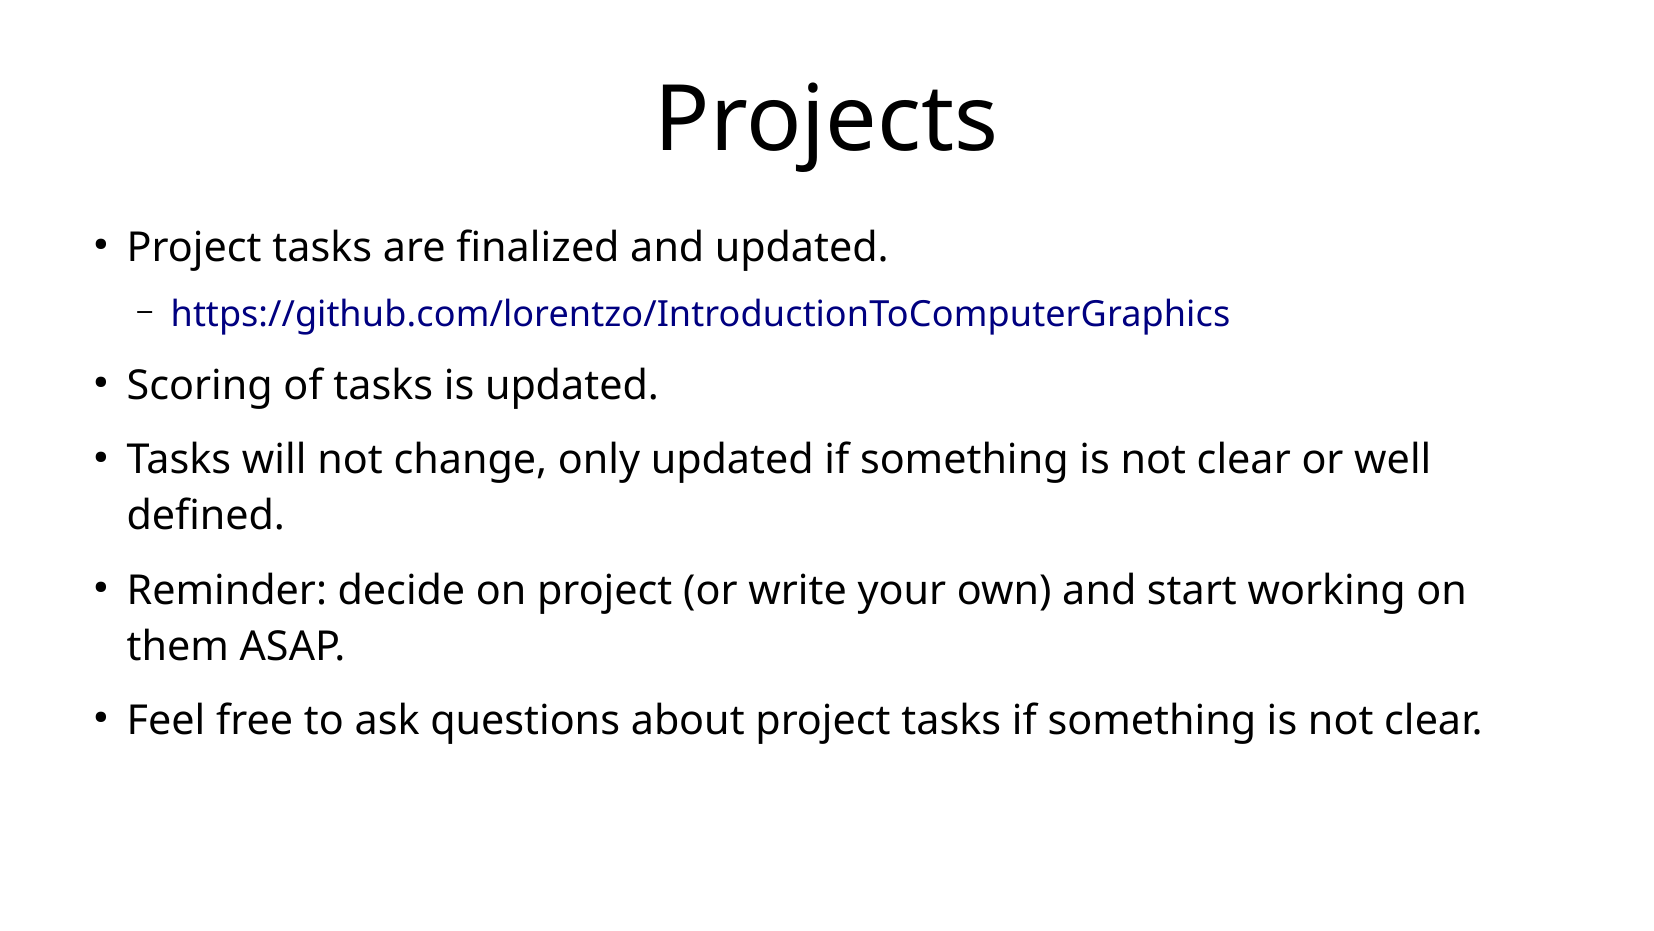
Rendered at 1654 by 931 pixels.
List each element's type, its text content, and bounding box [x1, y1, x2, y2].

list Project tasks are finalized and updated. https://github.com/lorentzo/IntroductionToComputerGraphics Scoring of tasks is updated. Tasks will not change, only updated if something is not clear or well defined. Reminder: decide on project (or write your own) and start working on them ASAP. Feel free to ask questions about project tasks if something is not clear. [82, 217, 1571, 758]
title Projects [82, 37, 1571, 193]
